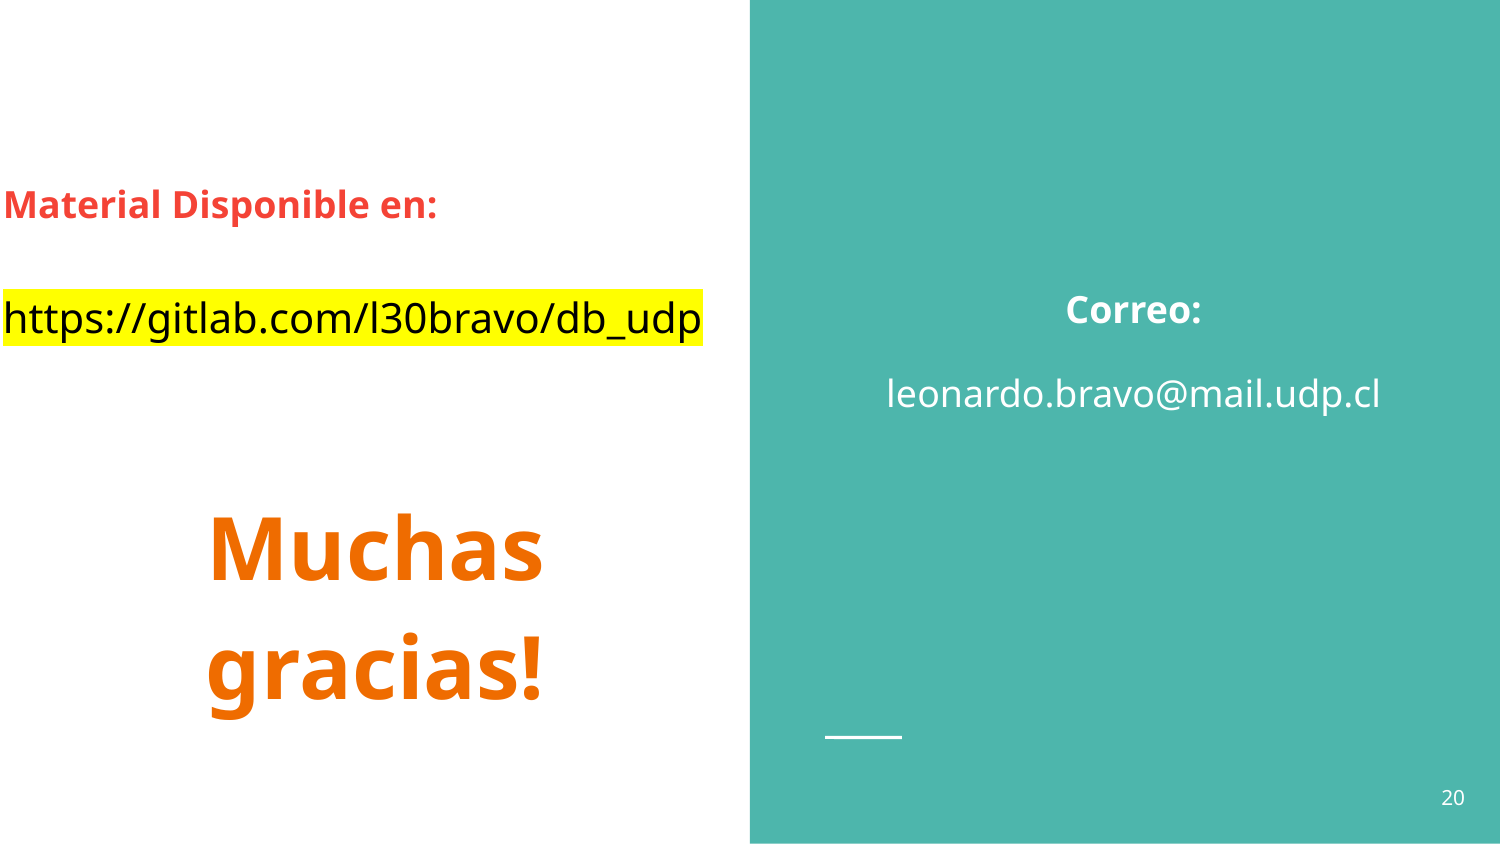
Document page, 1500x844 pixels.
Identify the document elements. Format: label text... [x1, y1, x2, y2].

list Correo: leonardo.bravo@mail.udp.cl [767, 11, 1500, 844]
slide_number <number> [1389, 764, 1480, 830]
title Muchas gracias! [43, 465, 708, 741]
text_box Material Disponible en: https://gitlab.com/l30bravo/db_udp [0, 171, 792, 354]
